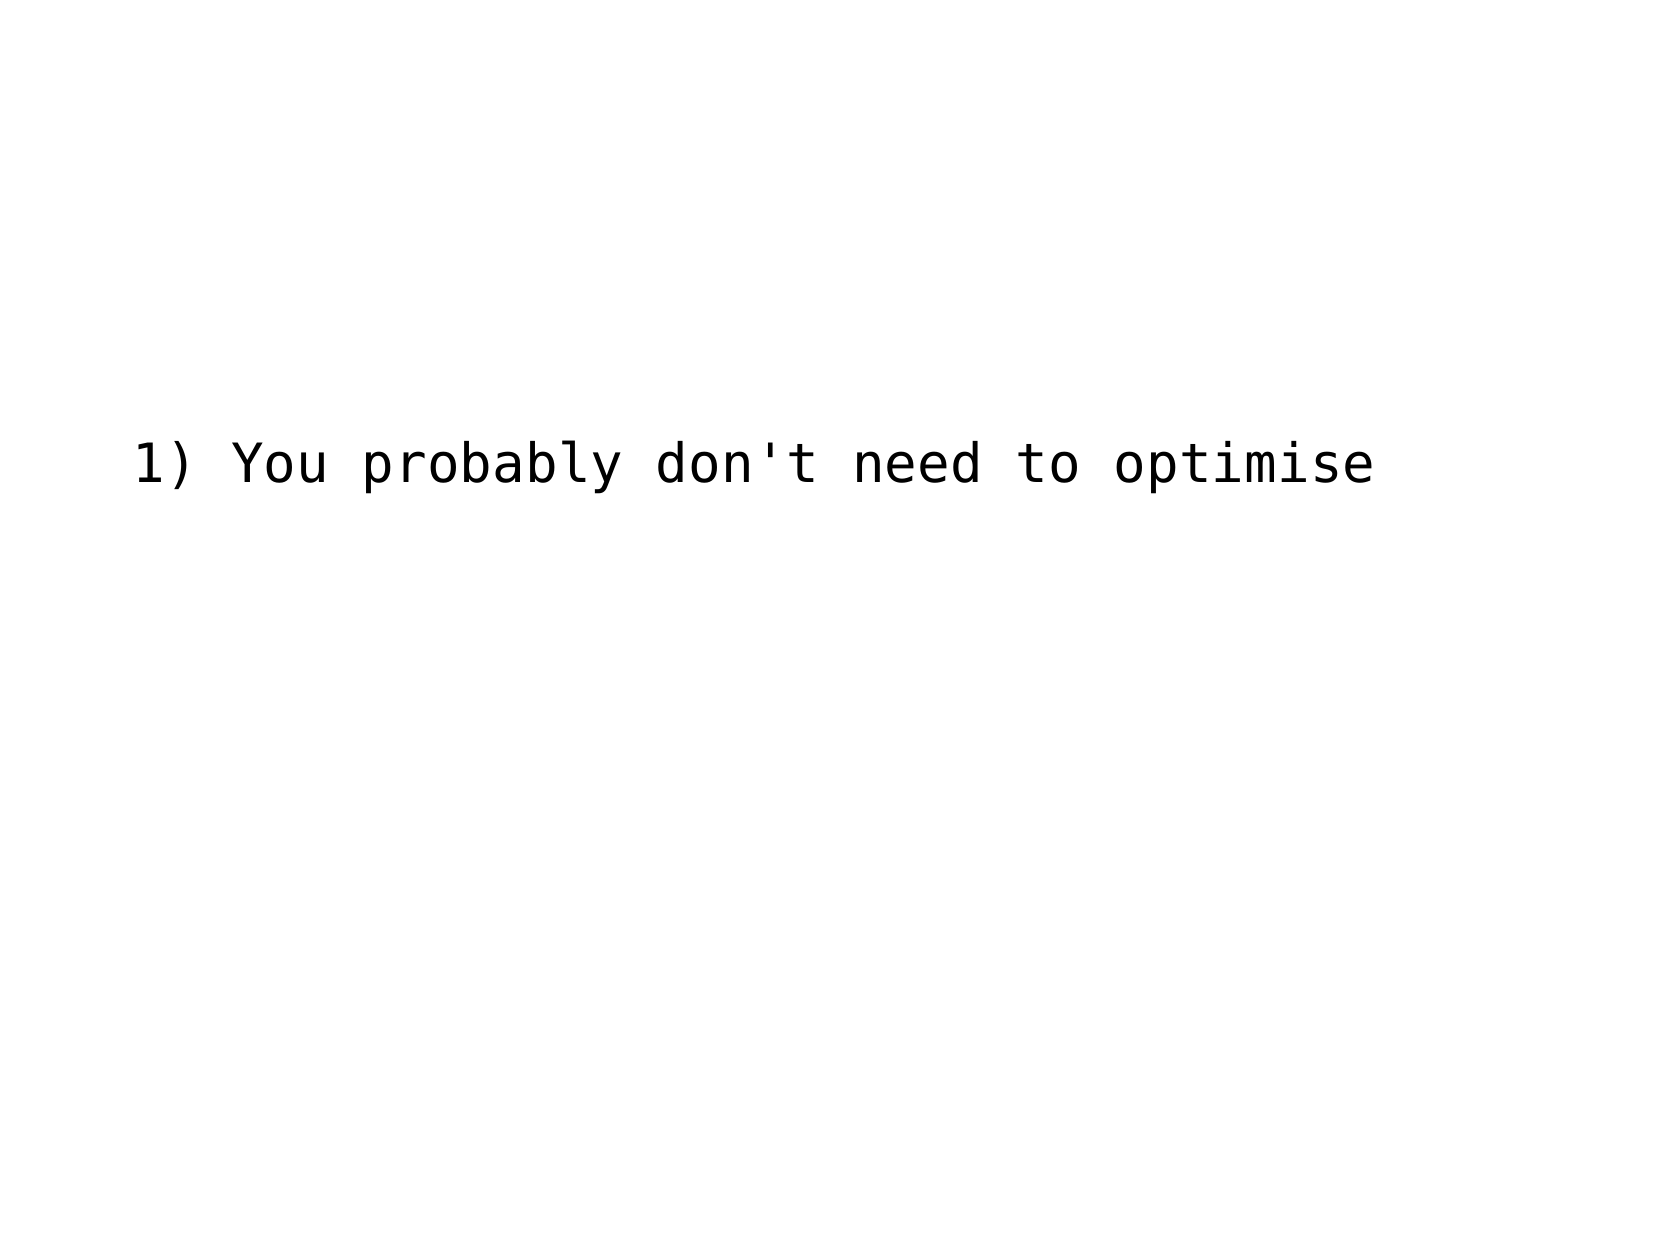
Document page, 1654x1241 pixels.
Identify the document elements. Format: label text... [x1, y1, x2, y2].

text_box You probably don't need to optimise [118, 177, 1565, 813]
